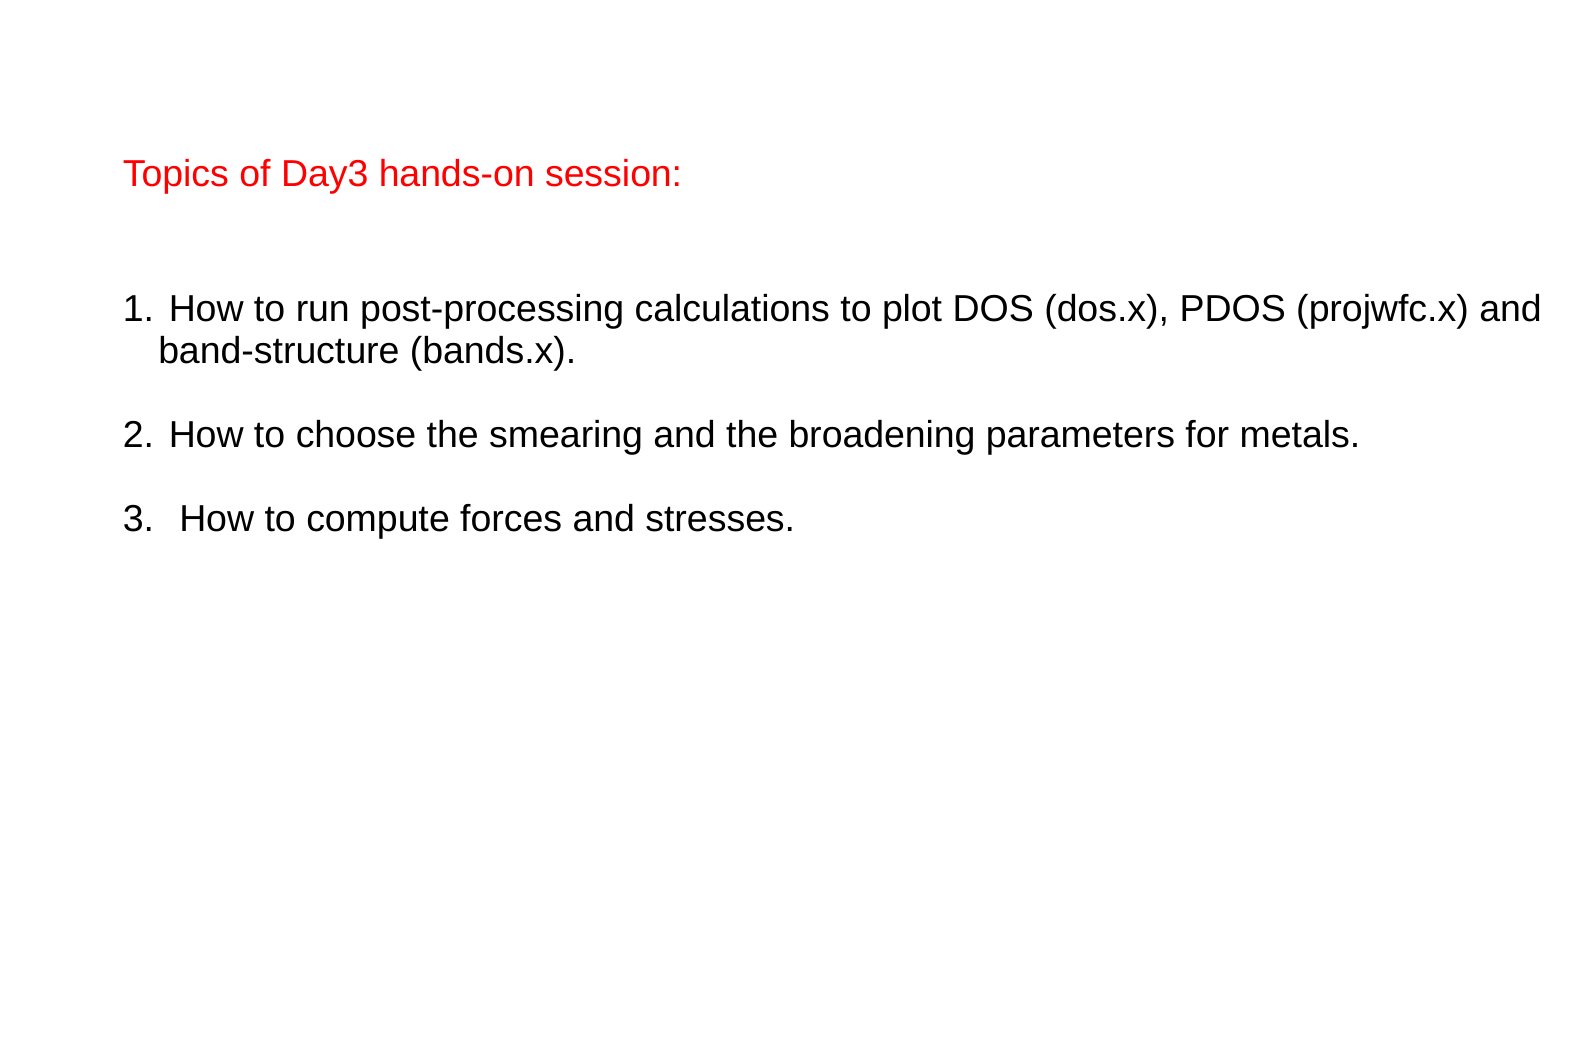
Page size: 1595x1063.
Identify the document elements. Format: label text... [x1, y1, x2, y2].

text_box Topics of Day3 hands-on session: [108, 145, 702, 211]
text_box How to run post-processing calculations to plot DOS (dos.x), PDOS (projwfc.x) and band-structure (bands.x). How to choose the smearing and the broadening parameters for metals. How to compute forces and stresses. [108, 280, 1563, 586]
